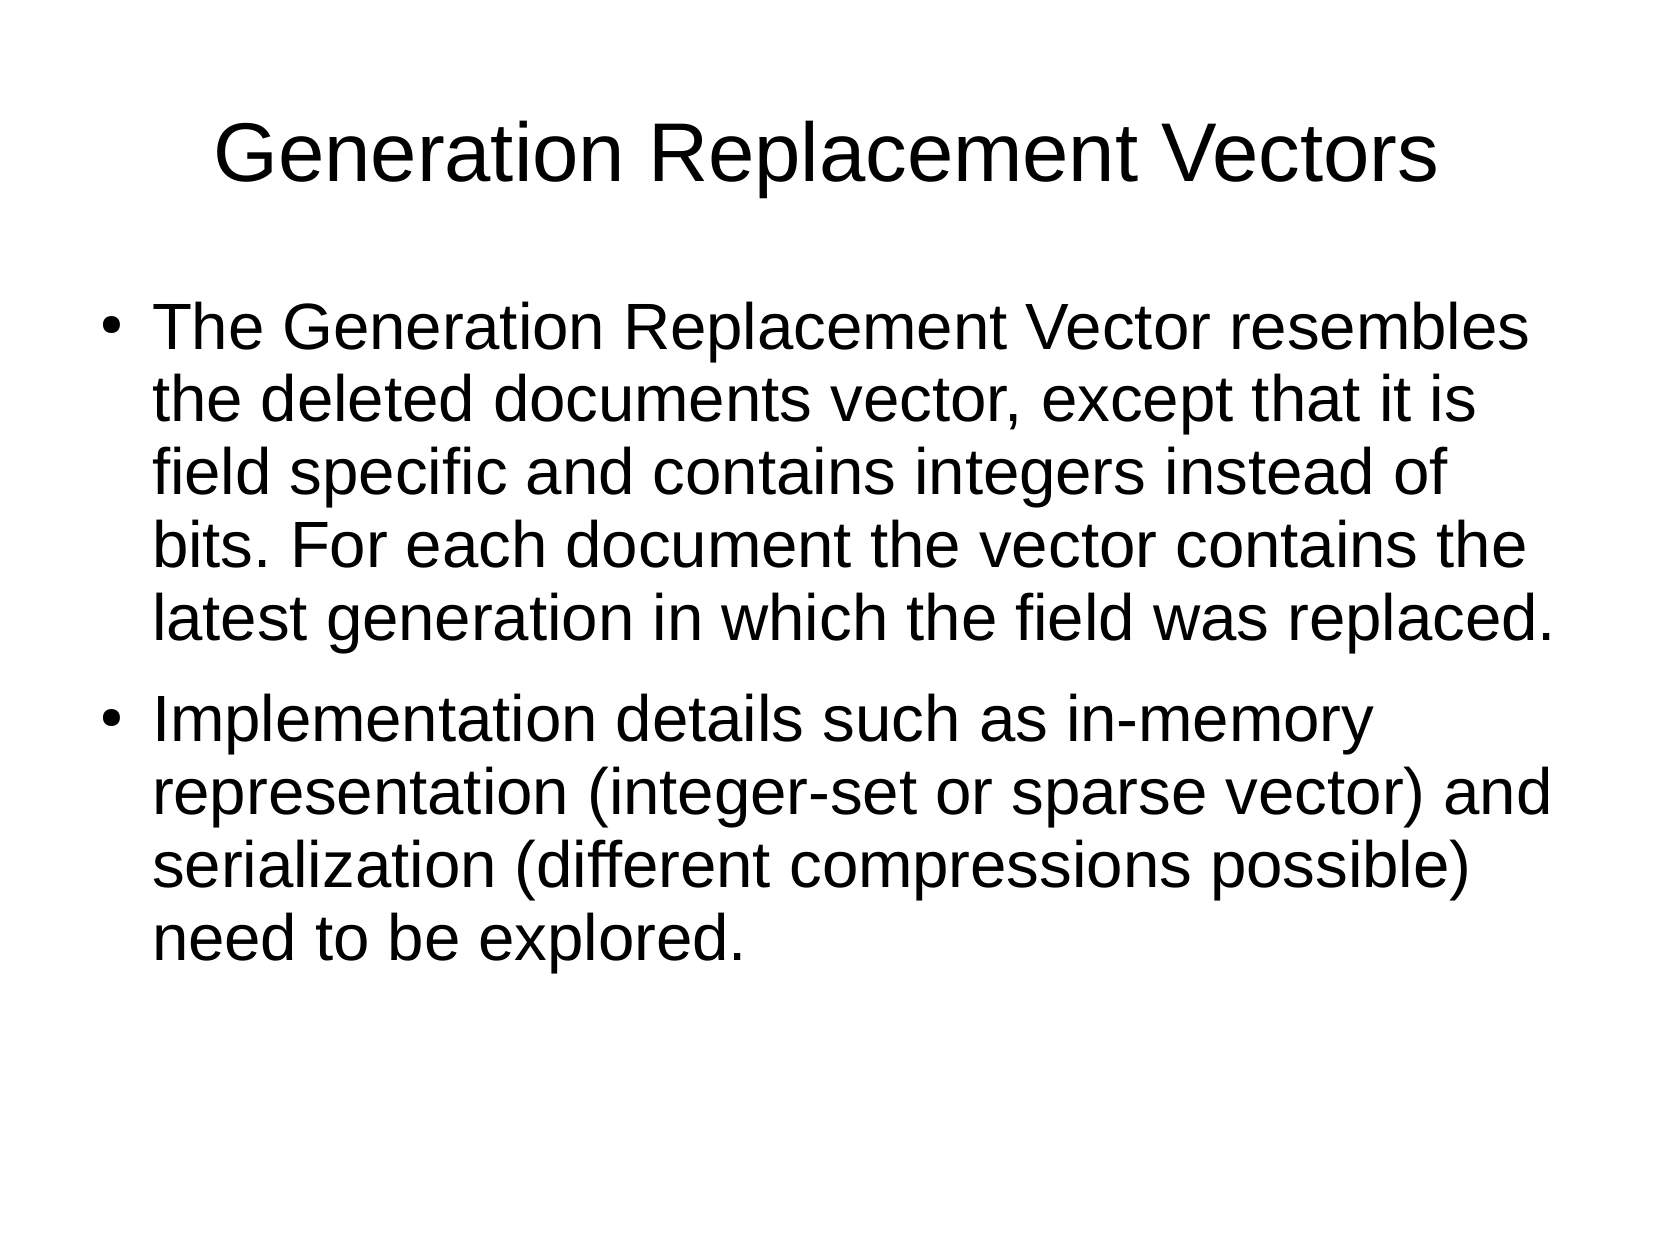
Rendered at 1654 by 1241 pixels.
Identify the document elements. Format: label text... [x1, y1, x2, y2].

title Generation Replacement Vectors [82, 49, 1571, 257]
list The Generation Replacement Vector resembles the deleted documents vector, except that it is field specific and contains integers instead of bits. For each document the vector contains the latest generation in which the field was replaced. Implementation details such as in-memory representation (integer-set or sparse vector) and serialization (different compressions possible) need to be explored. [82, 290, 1571, 1010]
